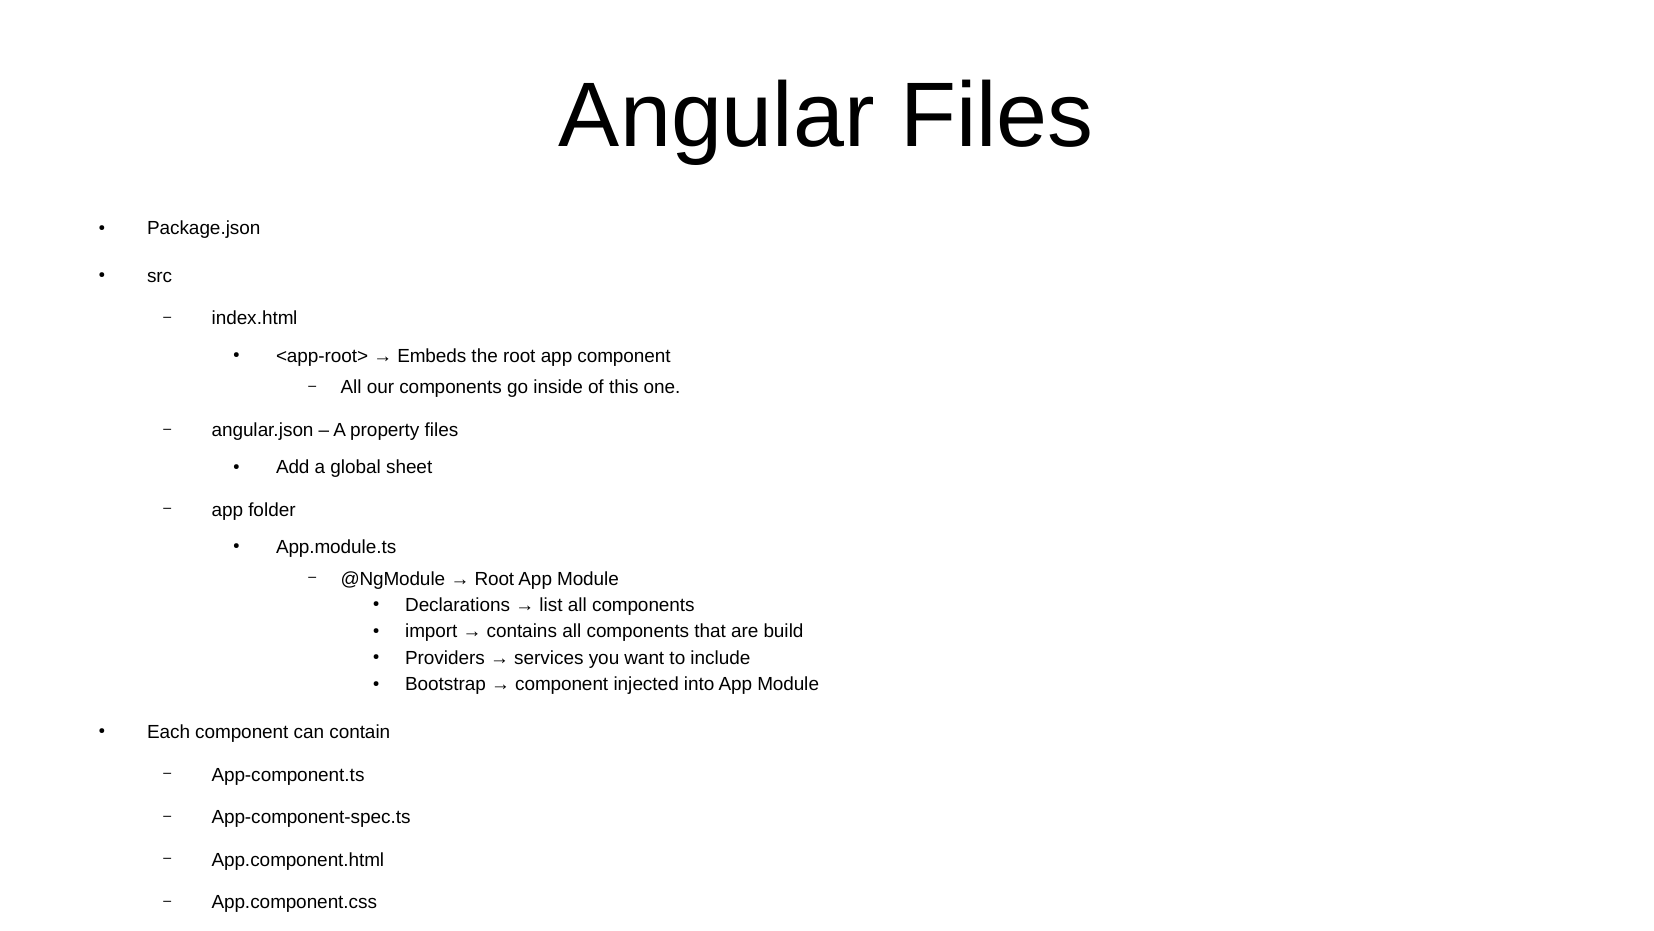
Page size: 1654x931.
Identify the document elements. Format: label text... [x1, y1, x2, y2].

list Package.json src index.html <app-root> → Embeds the root app component All our components go inside of this one. angular.json – A property files Add a global sheet app folder App.module.ts @NgModule → Root App Module Declarations → list all components import → contains all components that are build Providers → services you want to include Bootstrap → component injected into App Module Each component can contain App-component.ts App-component-spec.ts App.component.html App.component.css [82, 217, 1571, 916]
title Angular Files [82, 37, 1571, 193]
